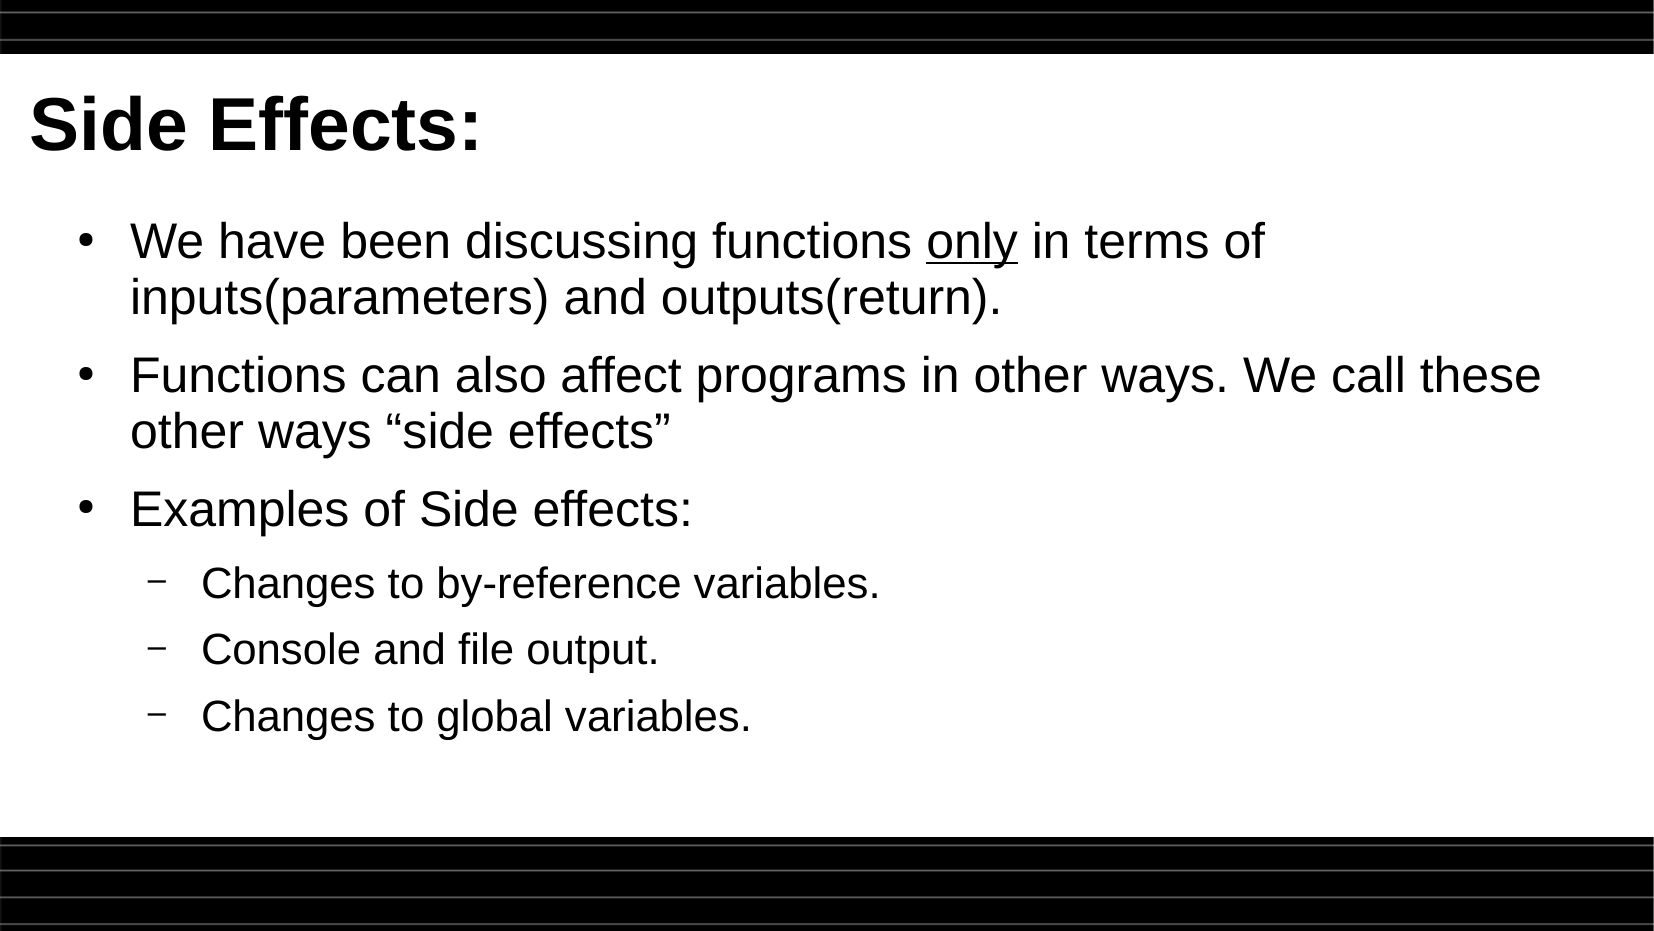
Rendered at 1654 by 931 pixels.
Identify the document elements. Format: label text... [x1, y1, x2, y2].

picture [0, 0, 1654, 54]
text_box Side Effects: [15, 75, 1546, 174]
list We have been discussing functions only in terms of inputs(parameters) and outputs(return). Functions can also affect programs in other ways. We call these other ways “side effects” Examples of Side effects: Changes to by-reference variables. Console and file output. Changes to global variables. [59, 213, 1636, 826]
picture [0, 837, 1654, 931]
